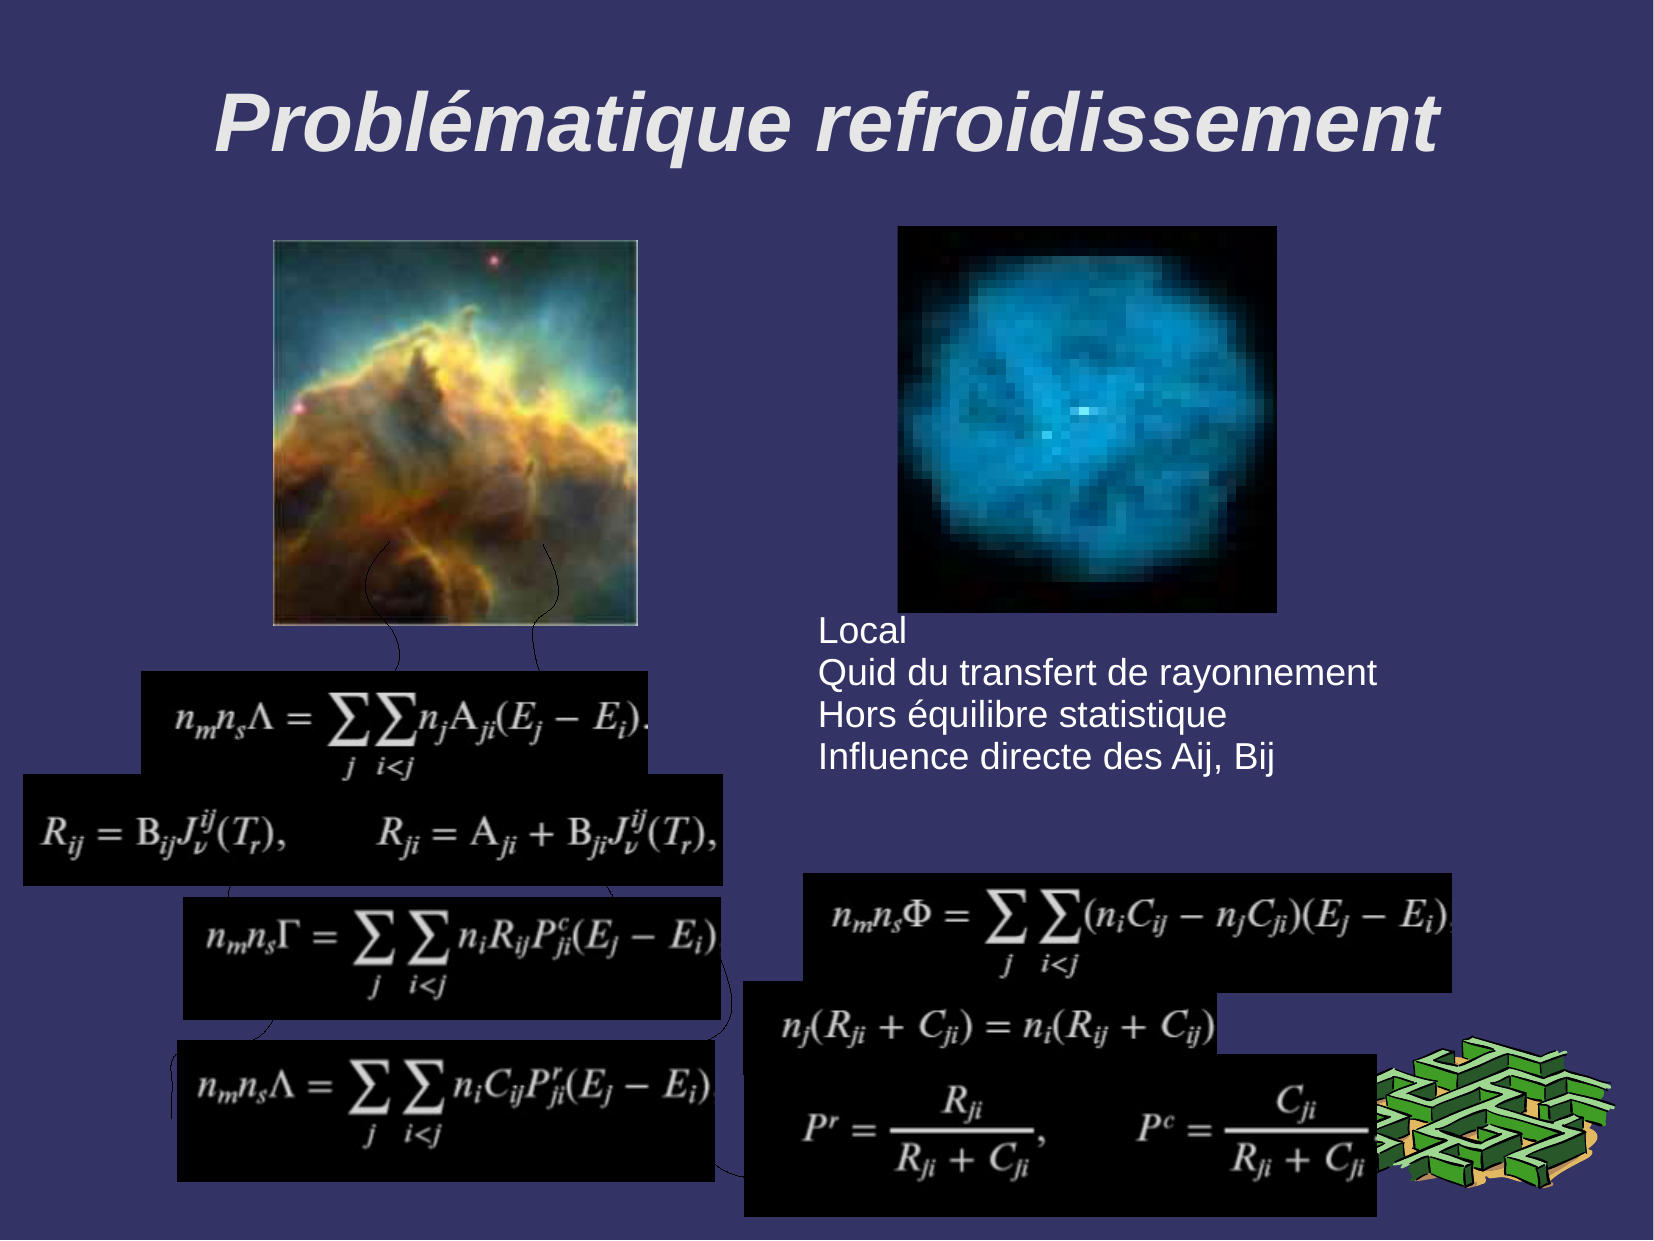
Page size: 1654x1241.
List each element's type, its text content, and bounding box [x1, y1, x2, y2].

title Problématique refroidissement [121, 19, 1534, 227]
picture [273, 240, 638, 626]
picture [177, 1040, 715, 1182]
text_box Local Quid du transfert de rayonnement Hors équilibre statistique Influence directe des Aij, Bij [803, 602, 1393, 786]
picture [897, 226, 1277, 602]
picture [23, 671, 723, 886]
picture [183, 897, 721, 1020]
picture [743, 873, 1452, 1217]
